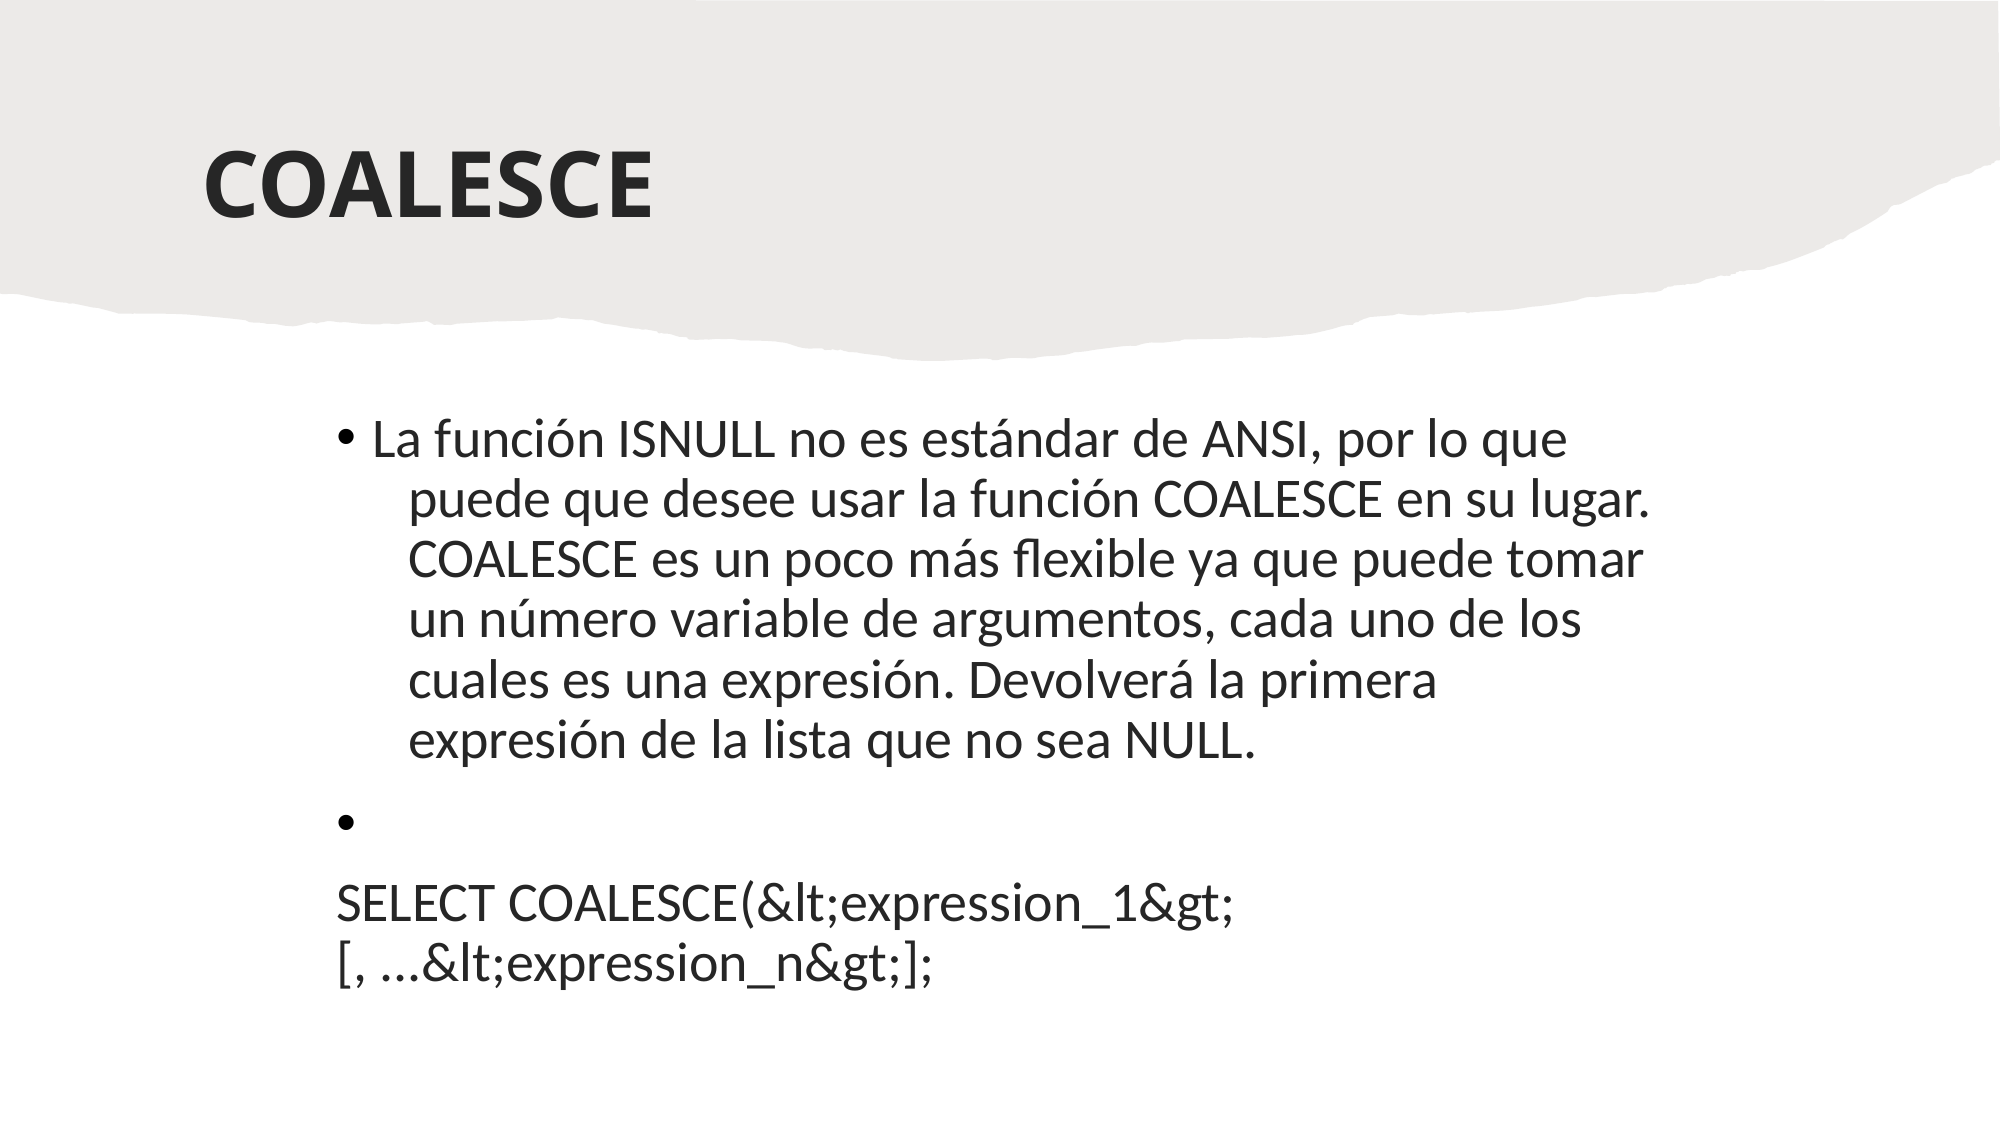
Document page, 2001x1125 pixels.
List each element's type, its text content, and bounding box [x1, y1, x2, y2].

title COALESCE [186, 90, 1814, 286]
text_box [0, 0, 2000, 1125]
list La función ISNULL no es estándar de ANSI, por lo que puede que desee usar la función COALESCE en su lugar. COALESCE es un poco más flexible ya que puede tomar un número variable de argumentos, cada uno de los cuales es una expresión. Devolverá la primera expresión de la lista que no sea NULL. SELECT COALESCE(&lt;expression_1&gt;[, ...&lt;expression_n&gt;]; [321, 398, 1679, 1004]
